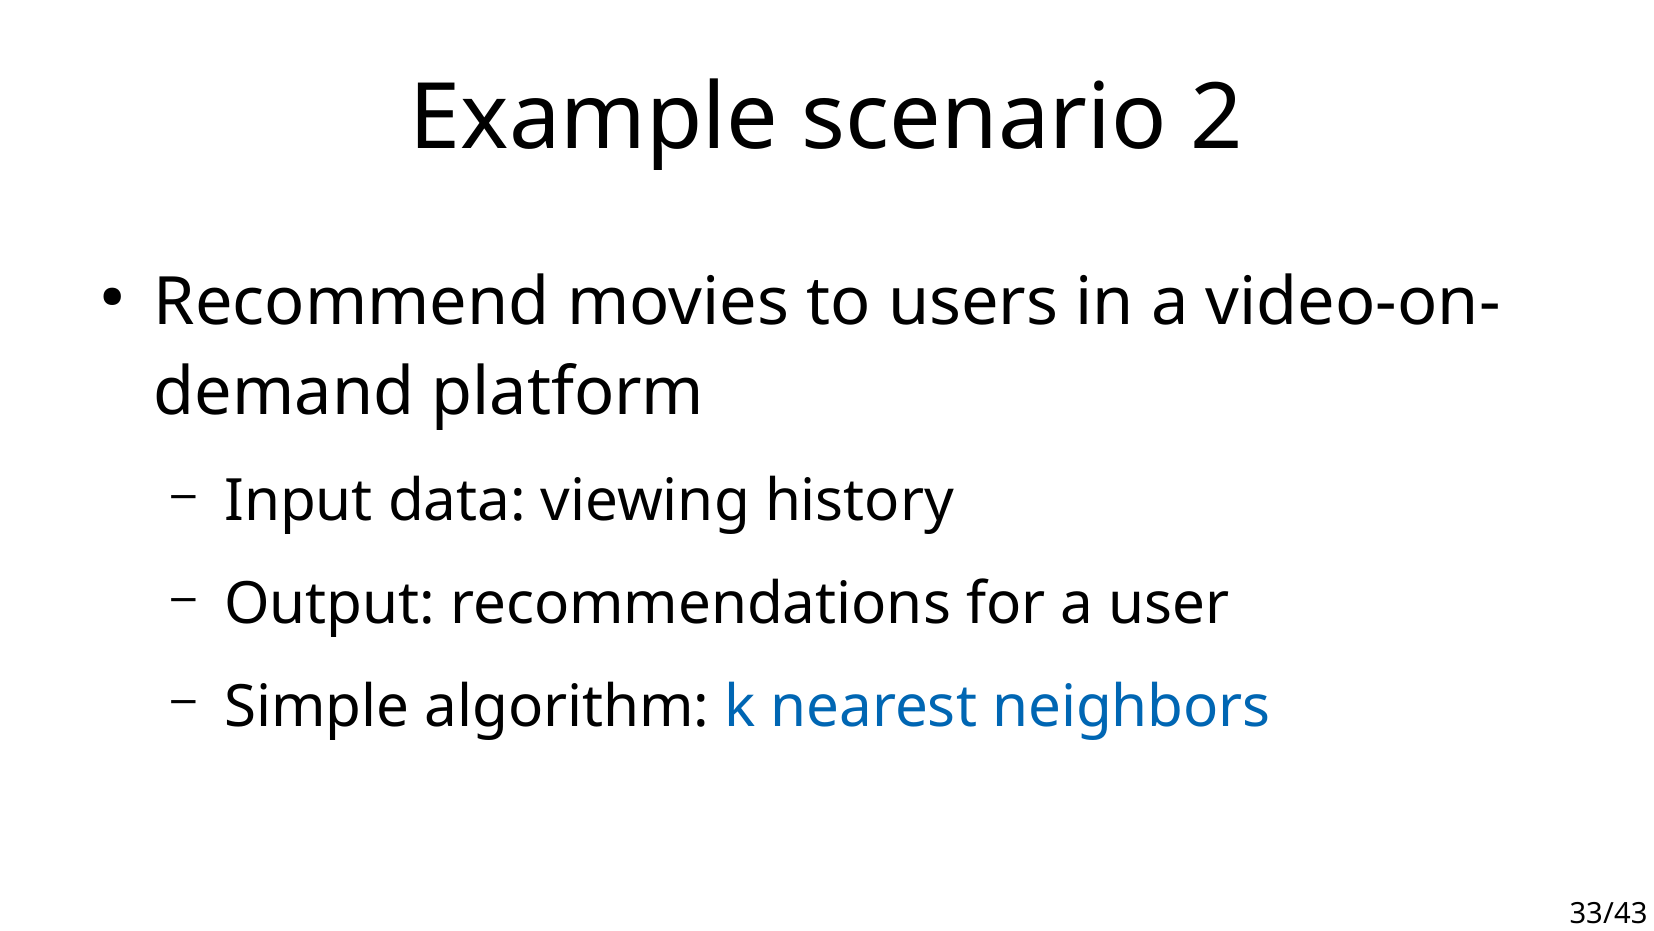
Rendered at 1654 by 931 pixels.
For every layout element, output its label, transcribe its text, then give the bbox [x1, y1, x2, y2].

list Recommend movies to users in a video-on-demand platform Input data: viewing history Output: recommendations for a user Simple algorithm: k nearest neighbors [82, 253, 1571, 793]
title Example scenario 2 [82, 1, 1571, 226]
